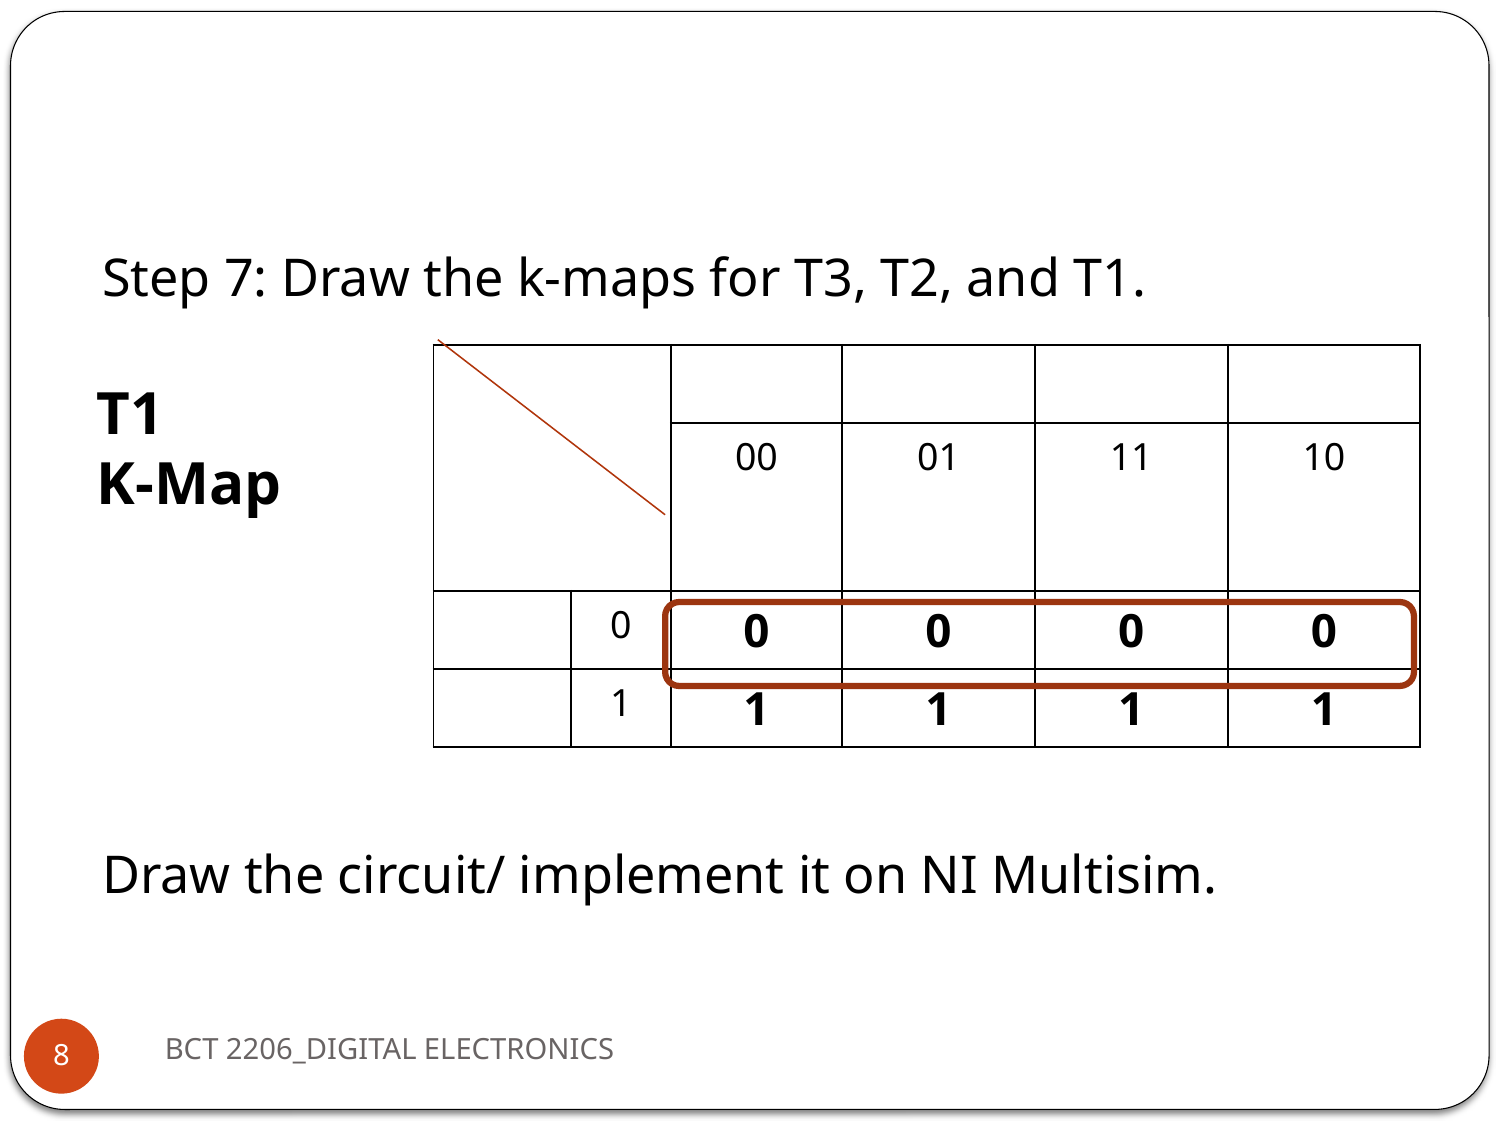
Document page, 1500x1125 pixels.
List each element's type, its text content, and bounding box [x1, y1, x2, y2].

table_cell 0 [1229, 592, 1419, 668]
text_box T1 K-Map [81, 368, 313, 524]
table_cell 0 [843, 592, 1034, 598]
text_box <number> [23, 1018, 99, 1094]
table_cell 0 [572, 592, 670, 668]
table_cell 01 [843, 424, 1034, 590]
table_cell 00 [672, 424, 841, 590]
table_header [1229, 346, 1419, 422]
table_cell [434, 592, 570, 668]
table_cell 1 [672, 670, 841, 682]
table_cell [434, 670, 570, 746]
table_header [843, 346, 1034, 422]
table_cell 1 [843, 670, 1034, 682]
list Step 7: Draw the k-maps for T3, T2, and T1. Draw the circuit/ implement it on NI Multisim. [87, 162, 1438, 1050]
table_cell 1 [1036, 670, 1227, 682]
table_cell 0 [672, 592, 841, 600]
table_cell 1 [572, 670, 670, 746]
table_cell 1 [1229, 670, 1410, 682]
table_cell 11 [1036, 424, 1227, 590]
table_cell 0 [672, 606, 841, 668]
table_cell 1 [1229, 670, 1419, 746]
table_cell 0 [1229, 606, 1410, 668]
table_cell 0 [843, 606, 1034, 668]
table_header [672, 346, 841, 422]
table_header [1036, 346, 1227, 422]
table_cell 1 [672, 688, 841, 746]
table_cell 10 [1229, 424, 1419, 590]
table_header [434, 346, 670, 590]
table_cell 1 [1036, 690, 1227, 746]
table_cell 1 [843, 690, 1034, 746]
table_cell 0 [1036, 592, 1227, 598]
table_cell 0 [1036, 606, 1227, 668]
